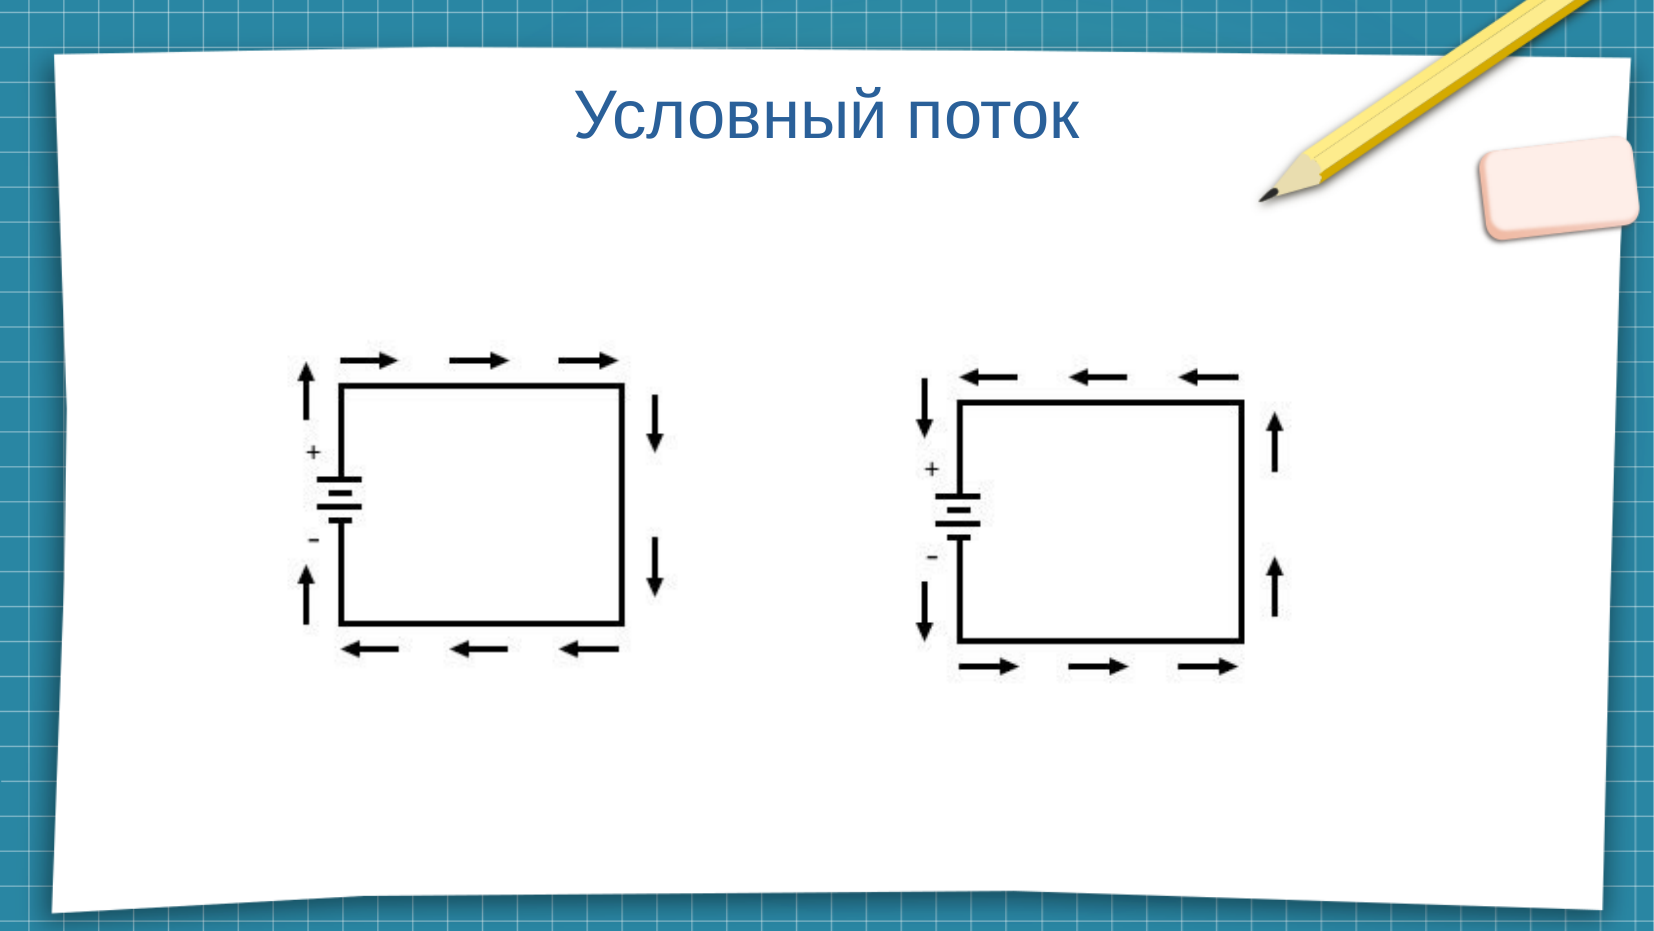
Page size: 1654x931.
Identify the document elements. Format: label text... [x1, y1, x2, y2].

picture [0, 0, 1654, 931]
title Условный поток [82, 37, 1571, 193]
